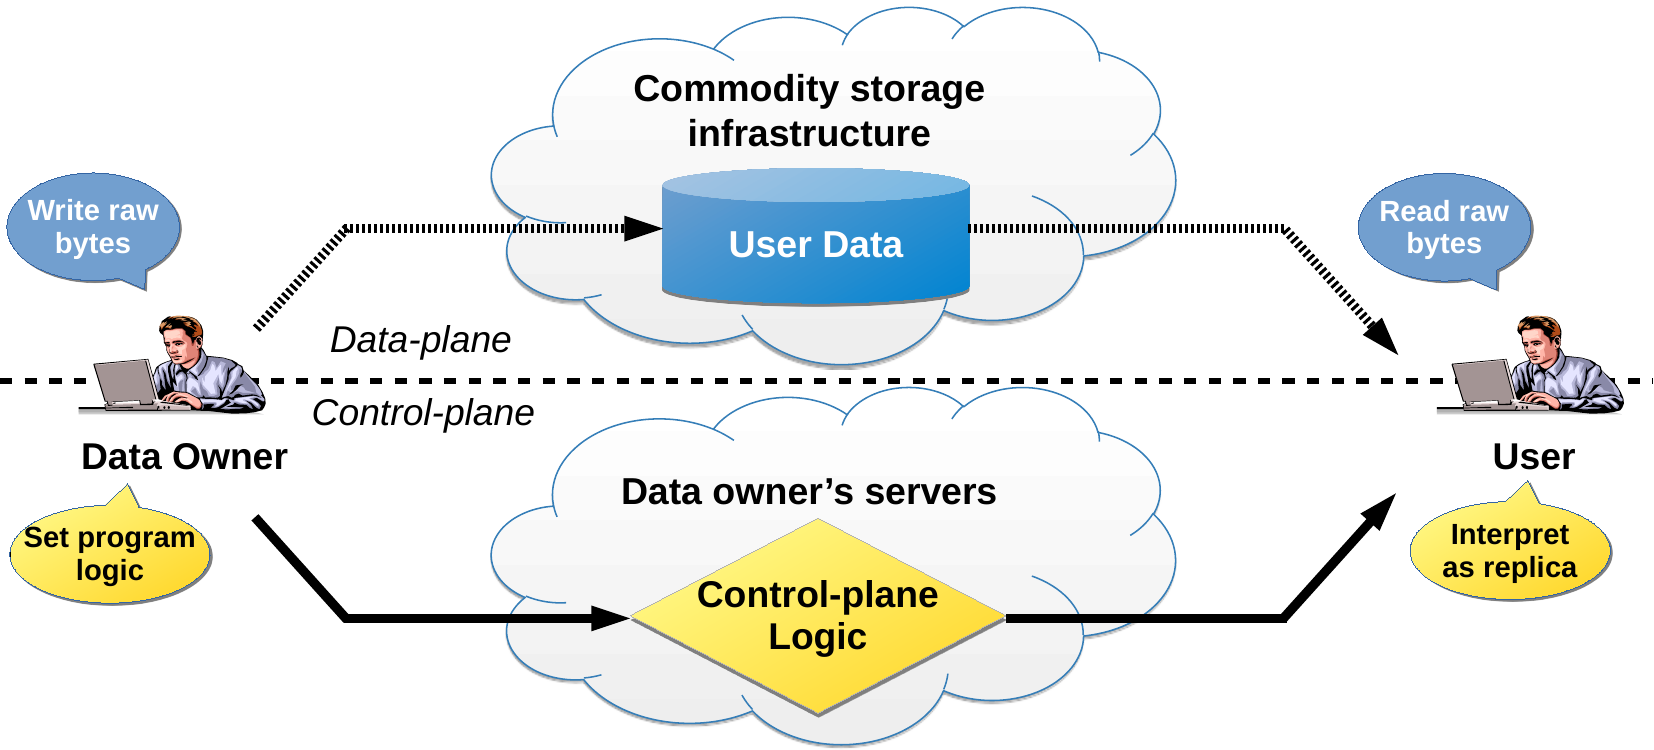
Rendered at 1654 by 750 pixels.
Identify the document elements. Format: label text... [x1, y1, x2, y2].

text_box Read raw bytes [1358, 173, 1531, 290]
picture [1436, 314, 1626, 416]
picture [78, 314, 267, 416]
text_box Data owner’s servers [491, 387, 1176, 745]
text_box User [1477, 427, 1604, 532]
text_box Control-plane [296, 384, 571, 478]
text_box Interpret as replica [1410, 480, 1611, 600]
text_box Data-plane [315, 311, 529, 378]
text_box Set program logic [9, 483, 211, 604]
text_box Write raw bytes [6, 172, 180, 290]
text_box Commodity storage infrastructure [491, 7, 1176, 365]
text_box Data Owner [66, 427, 318, 522]
text_box Control-plane Logic [630, 518, 1006, 714]
text_box User Data [662, 186, 970, 304]
